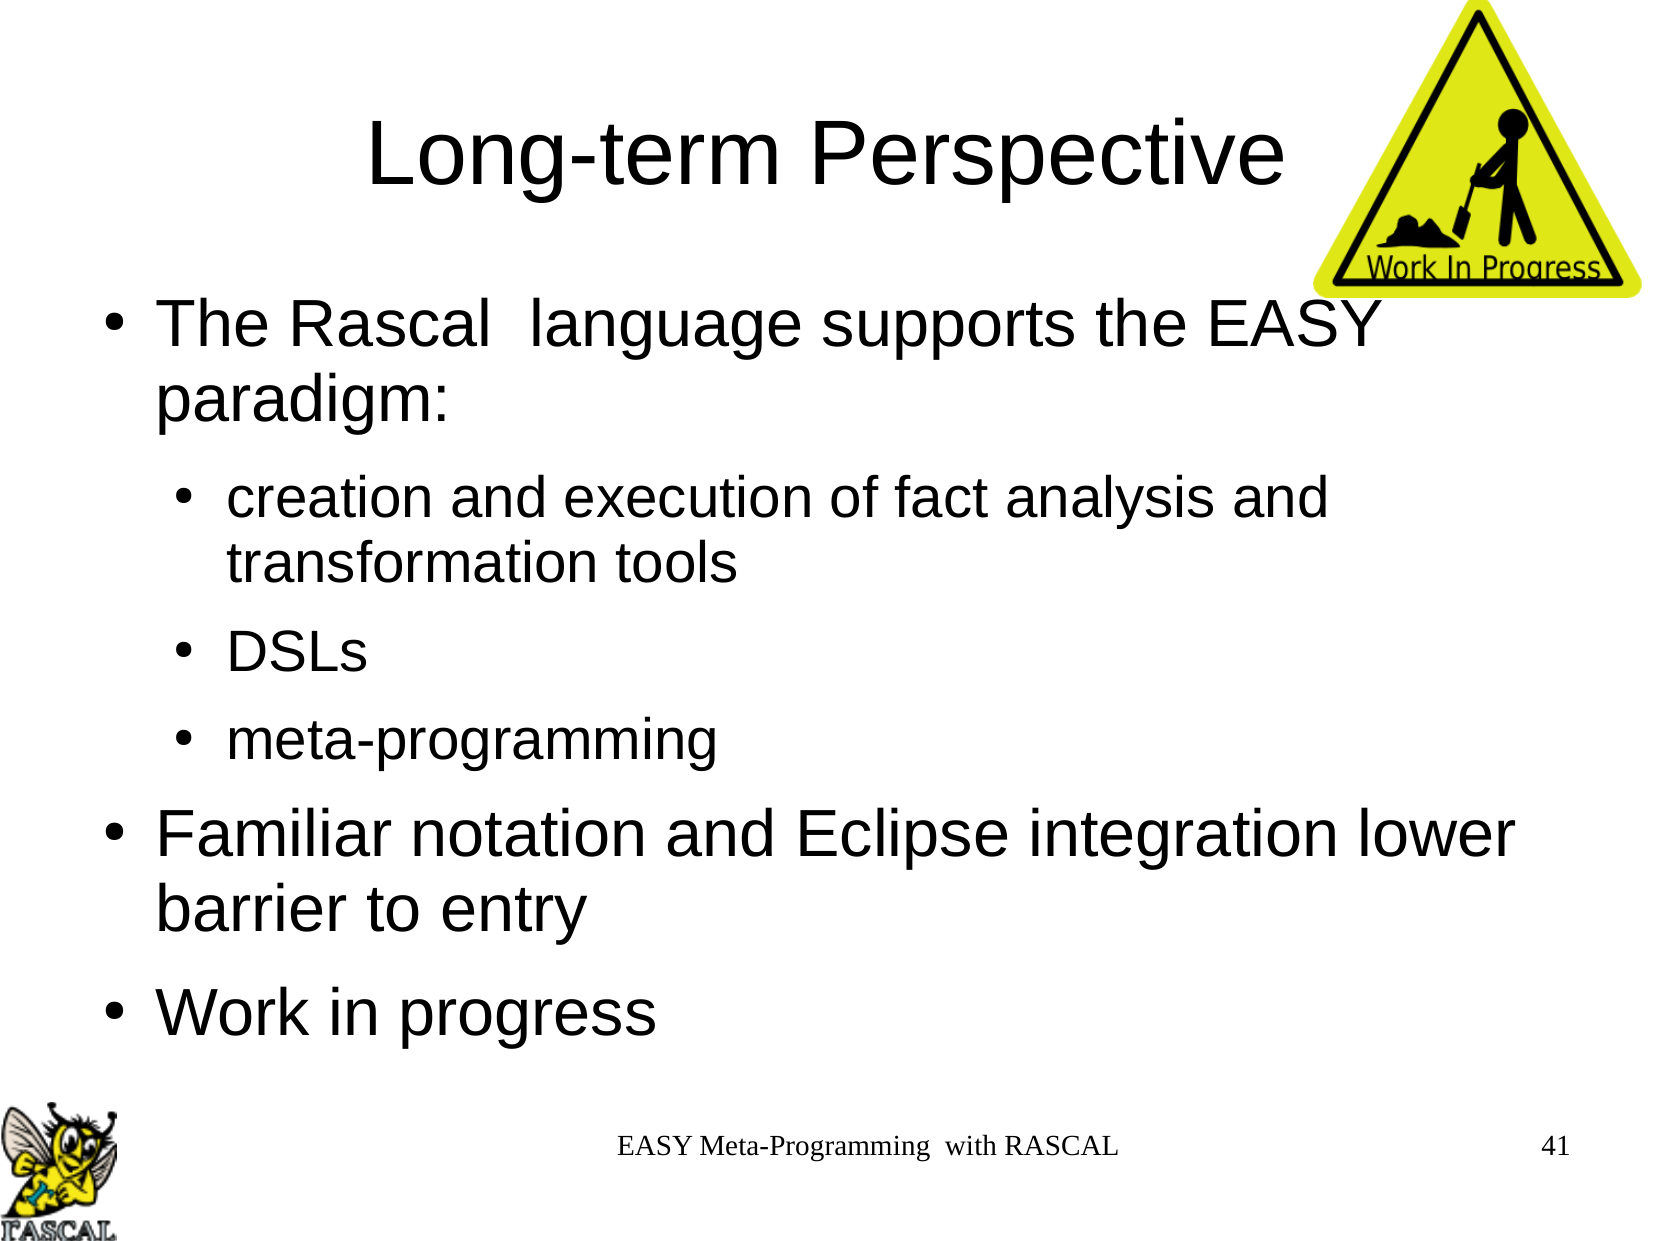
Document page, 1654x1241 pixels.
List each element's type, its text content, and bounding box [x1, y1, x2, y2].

list The Rascal language supports the EASY paradigm: creation and execution of fact analysis and transformation tools DSLs meta-programming Familiar notation and Eclipse integration lower barrier to entry Work in progress [84, 285, 1573, 1105]
picture [1313, 0, 1642, 298]
picture [0, 1102, 117, 1241]
title Long-term Perspective [82, 49, 1313, 257]
